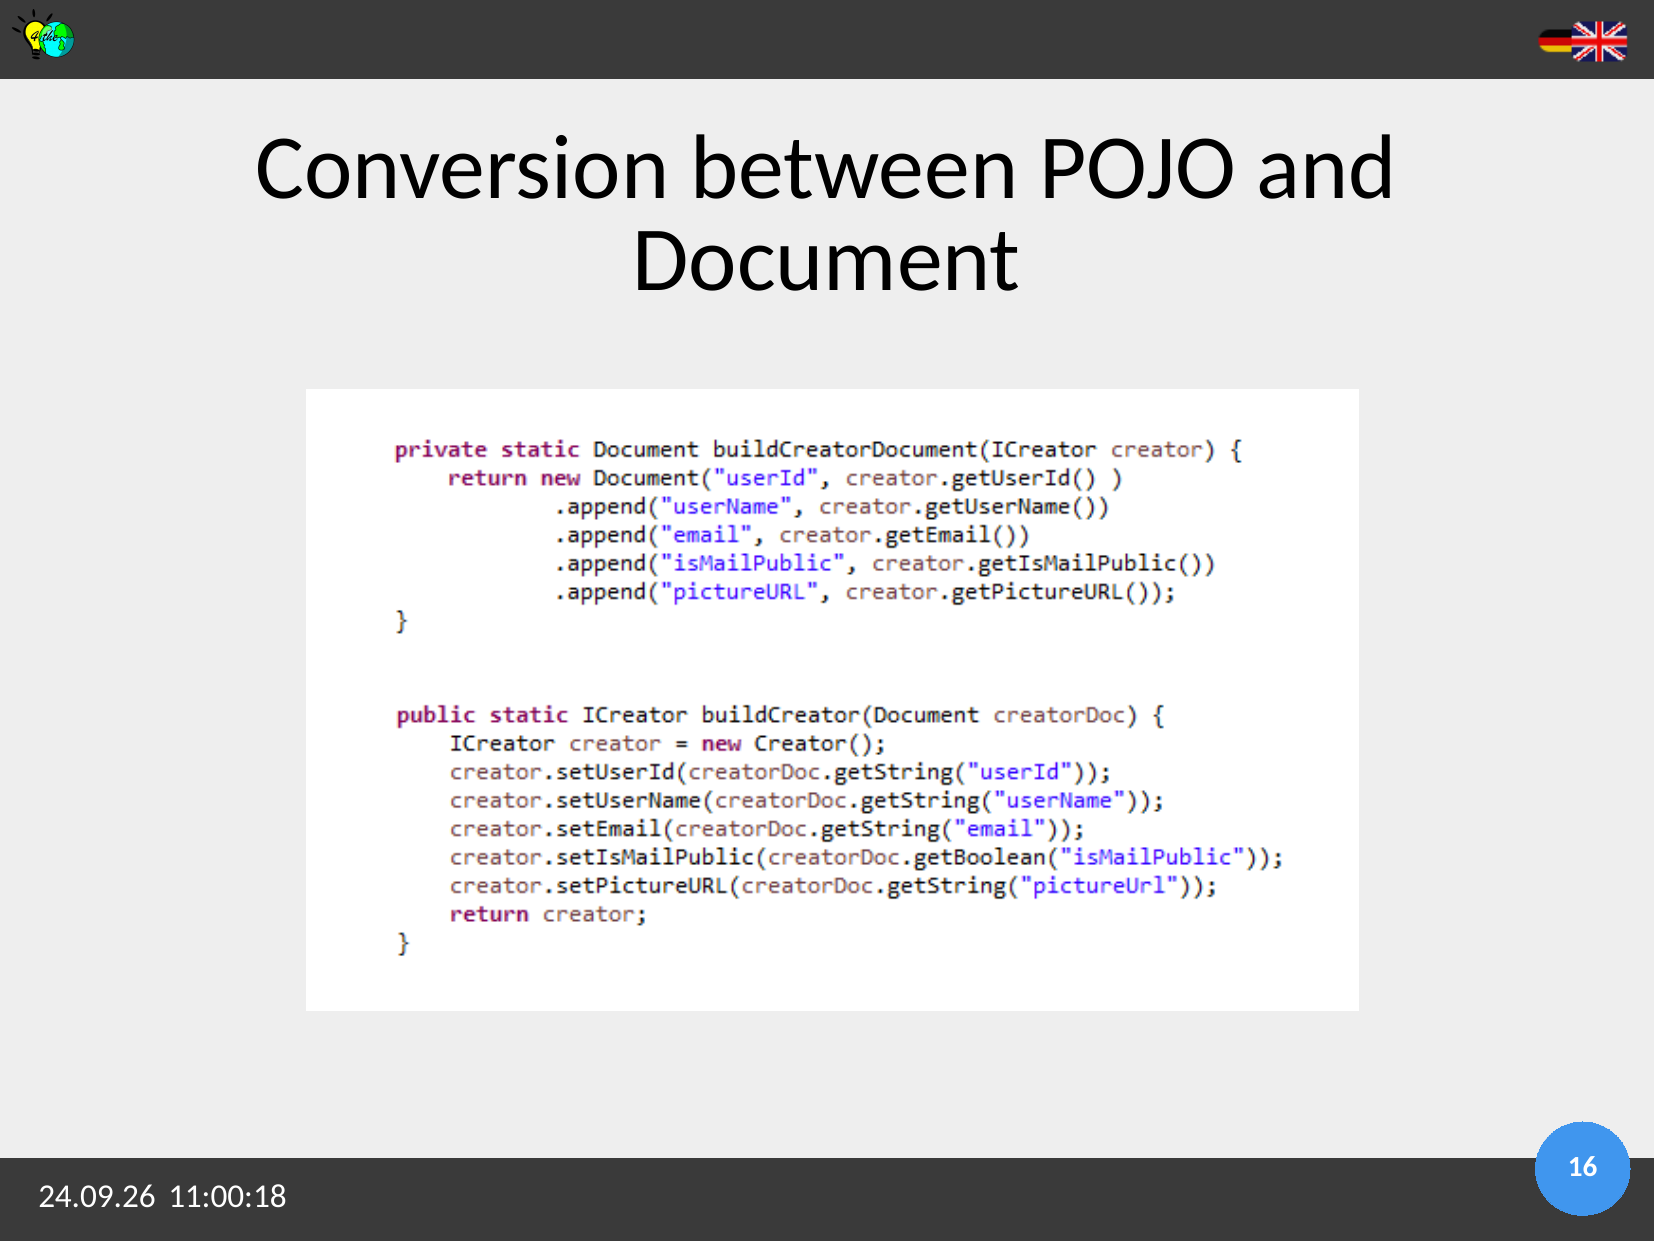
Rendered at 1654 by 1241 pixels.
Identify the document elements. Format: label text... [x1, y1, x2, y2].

picture [1536, 18, 1629, 64]
title Conversion between POJO and Document [82, 109, 1571, 334]
picture [2, 0, 83, 79]
picture [306, 389, 1359, 1011]
